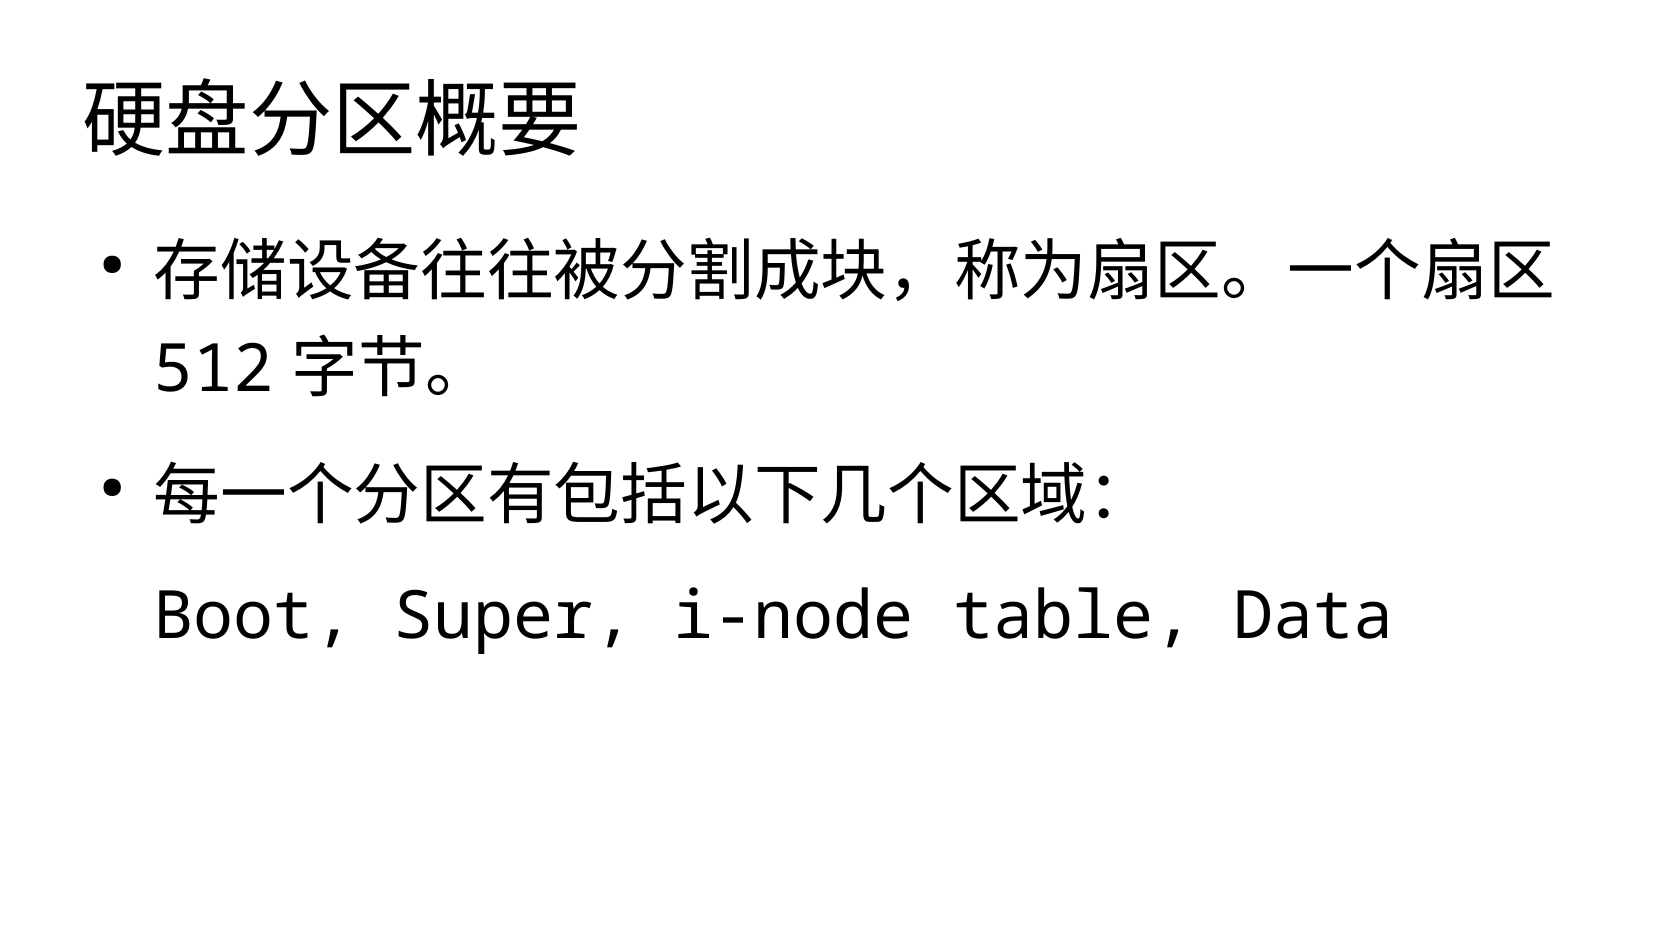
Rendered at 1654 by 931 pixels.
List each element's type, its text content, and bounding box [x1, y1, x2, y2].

title 硬盘分区概要 [82, 37, 1571, 189]
list 存储设备往往被分割成块，称为扇区。一个扇区512字节。 每一个分区有包括以下几个区域： Boot, Super, i-node table, Data [82, 217, 1571, 758]
